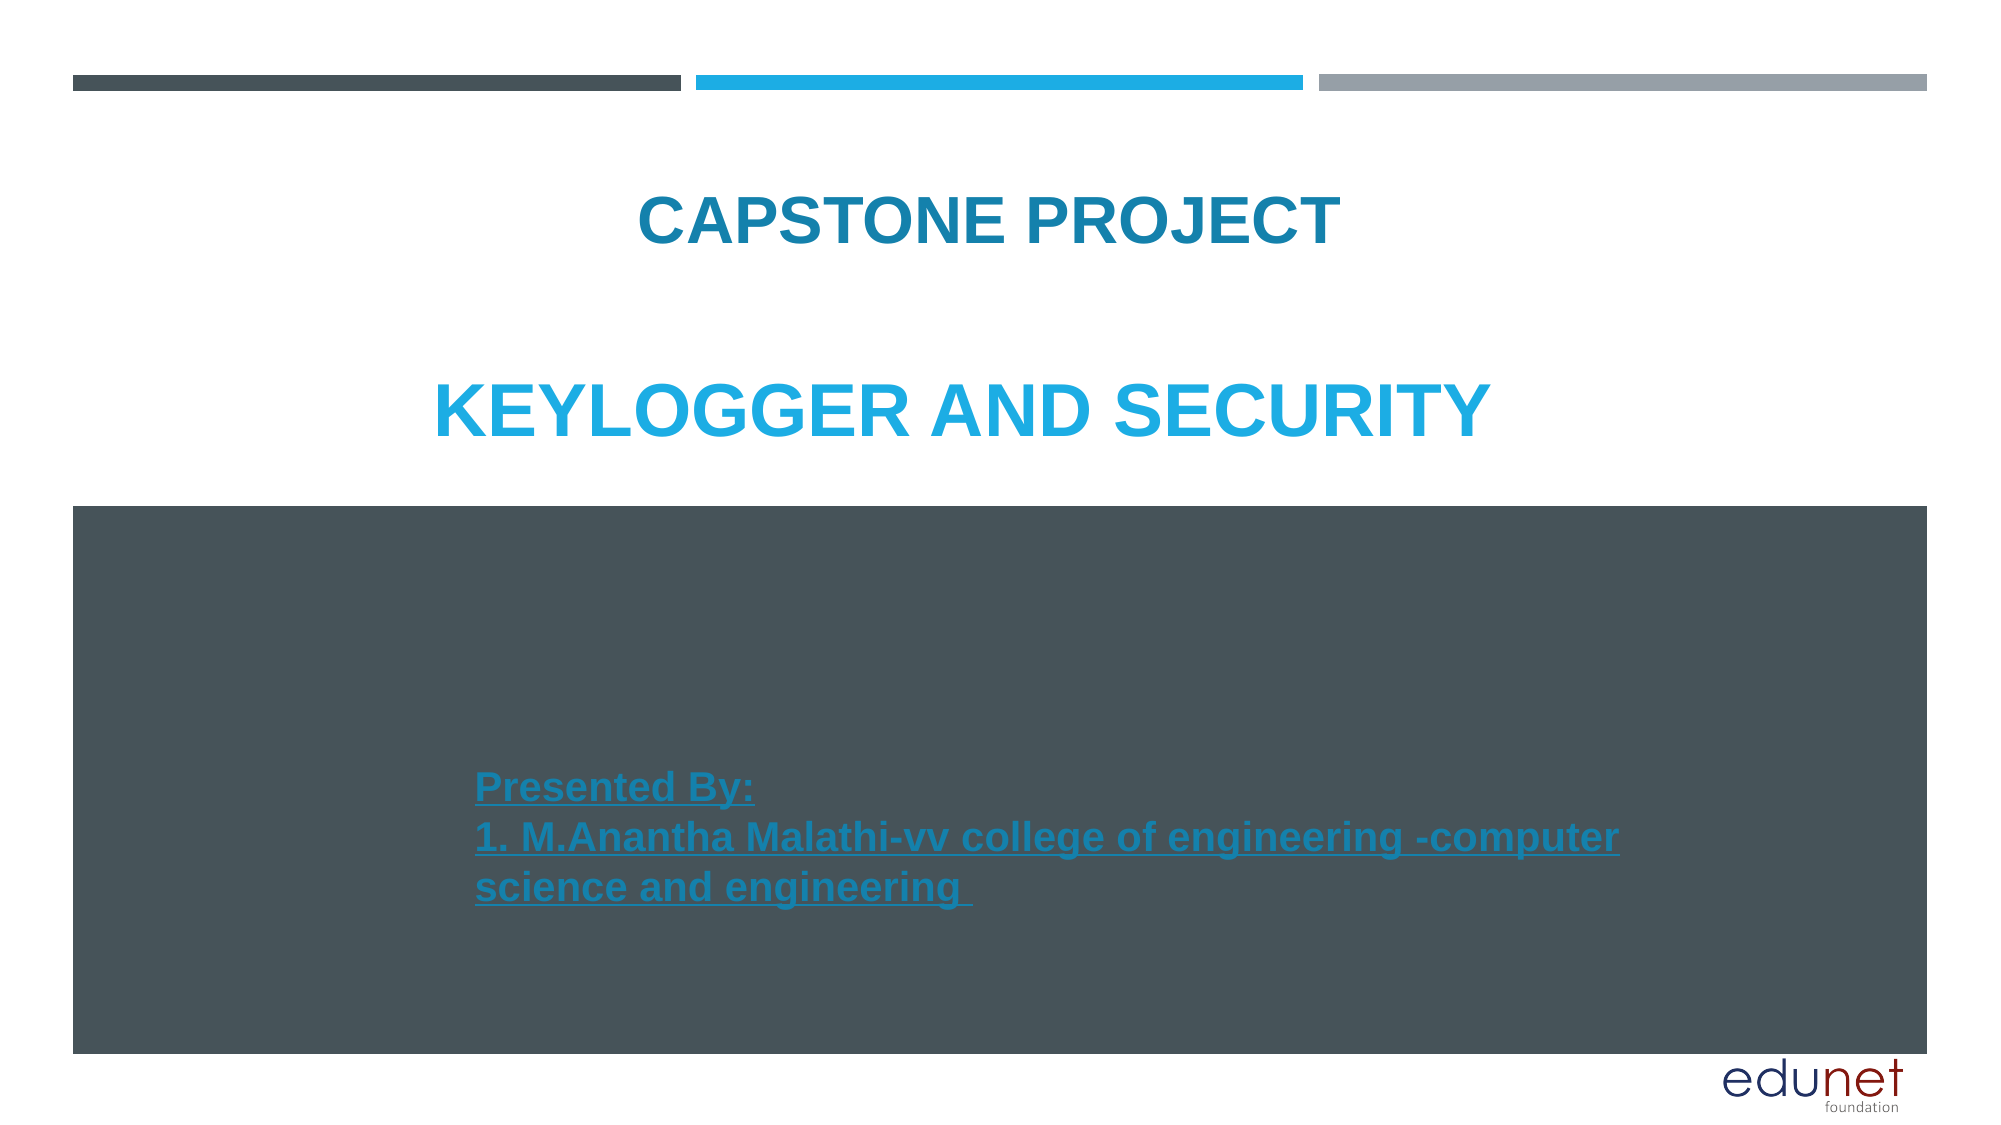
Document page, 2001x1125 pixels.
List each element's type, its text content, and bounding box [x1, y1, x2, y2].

text_box Presented By: 1. M.Anantha Malathi-vv college of engineering -computer science and engineering [460, 752, 1723, 918]
text_box CAPSTONE PROJECT [0, 170, 2000, 265]
title KEYLOGGER AND SECURITY [222, 298, 1723, 460]
